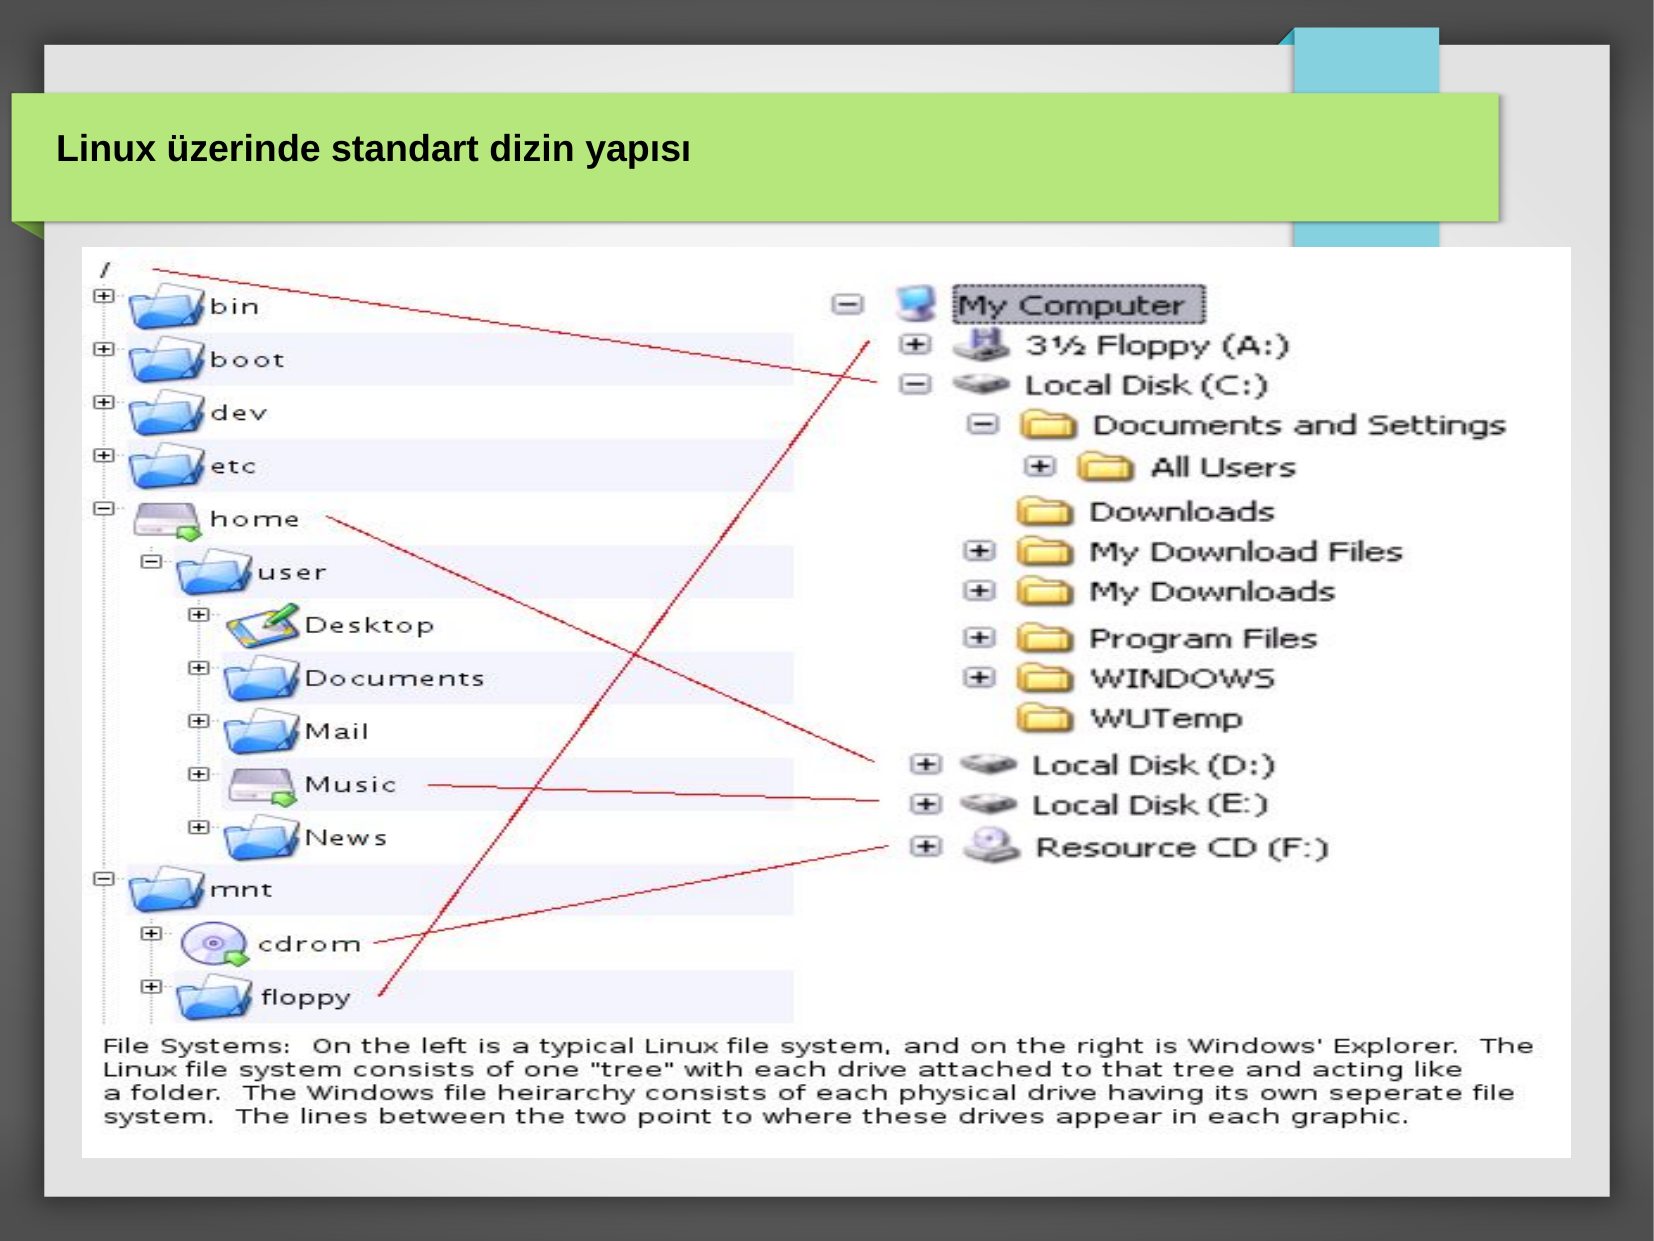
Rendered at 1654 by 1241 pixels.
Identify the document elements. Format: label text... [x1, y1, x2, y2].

text_box Linux üzerinde standart dizin yapısı [41, 120, 1134, 220]
picture [0, 0, 1654, 1241]
